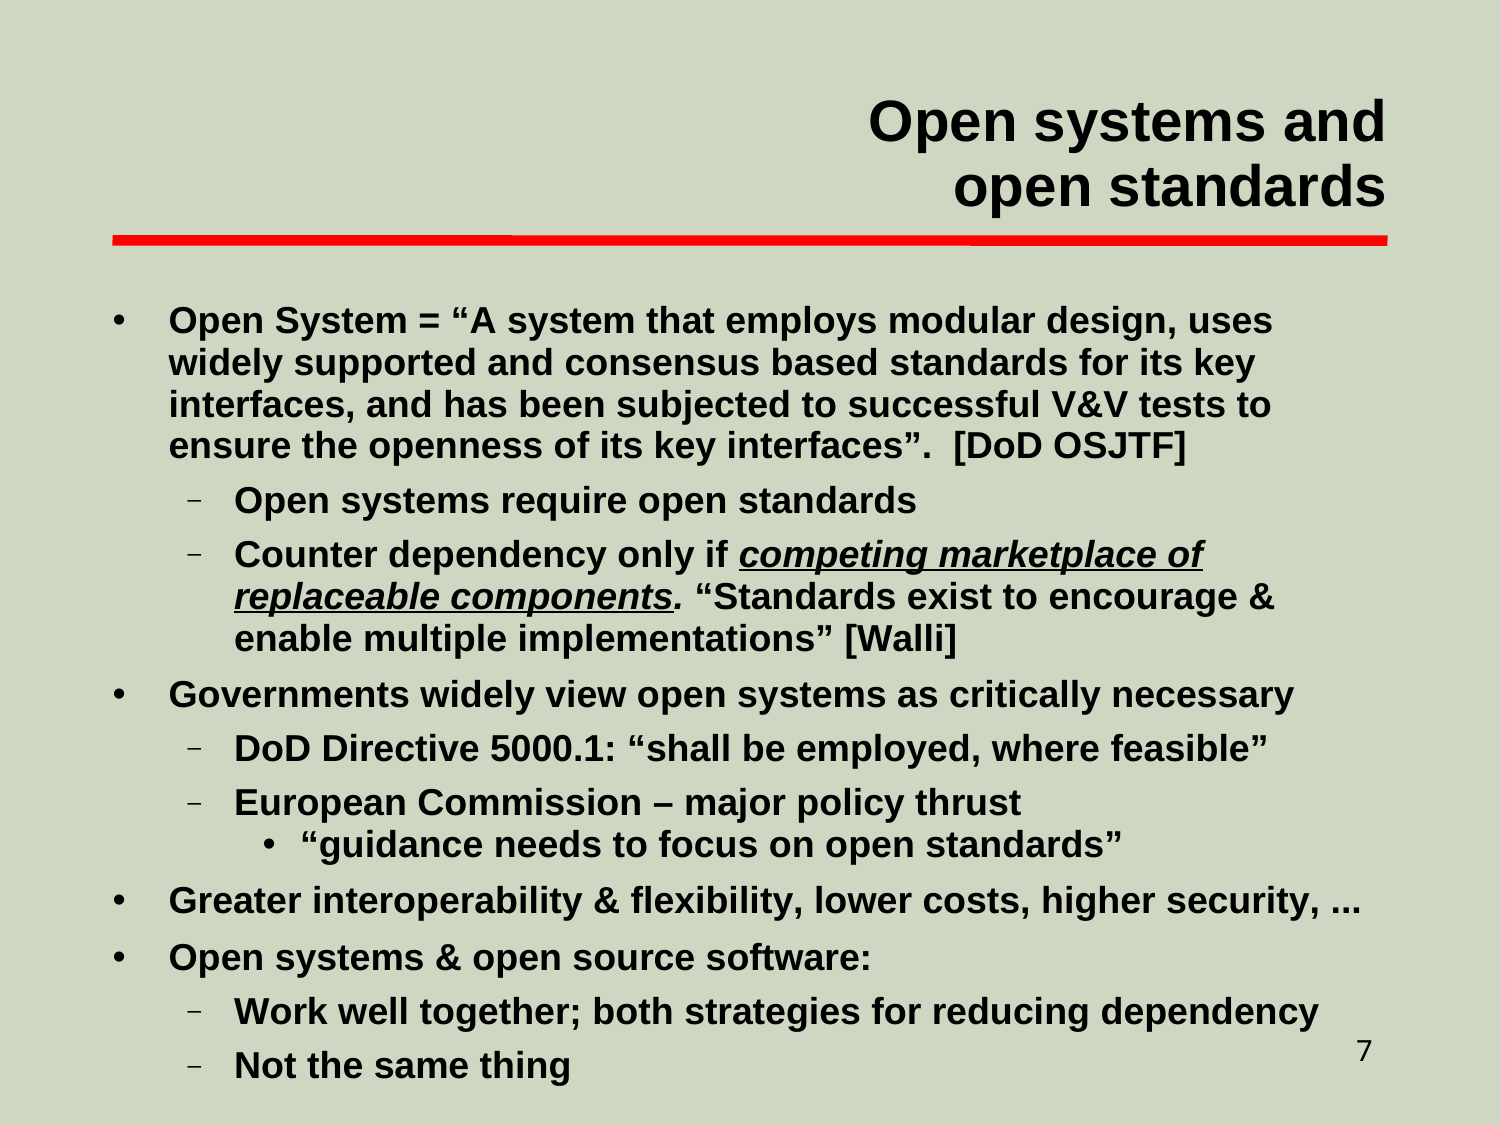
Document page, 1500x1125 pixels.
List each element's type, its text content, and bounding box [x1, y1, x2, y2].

title Open systems and open standards [337, 85, 1388, 224]
list Open System = “A system that employs modular design, uses widely supported and consensus based standards for its key interfaces, and has been subjected to successful V&V tests to ensure the openness of its key interfaces”. [DoD OSJTF] Open systems require open standards Counter dependency only if competing marketplace of replaceable components. “Standards exist to encourage & enable multiple implementations” [Walli] Governments widely view open systems as critically necessary DoD Directive 5000.1: “shall be employed, where feasible” European Commission – major policy thrust “guidance needs to focus on open standards” Greater interoperability & flexibility, lower costs, higher security, ... Open systems & open source software: Work well together; both strategies for reducing dependency Not the same thing [112, 299, 1388, 1111]
